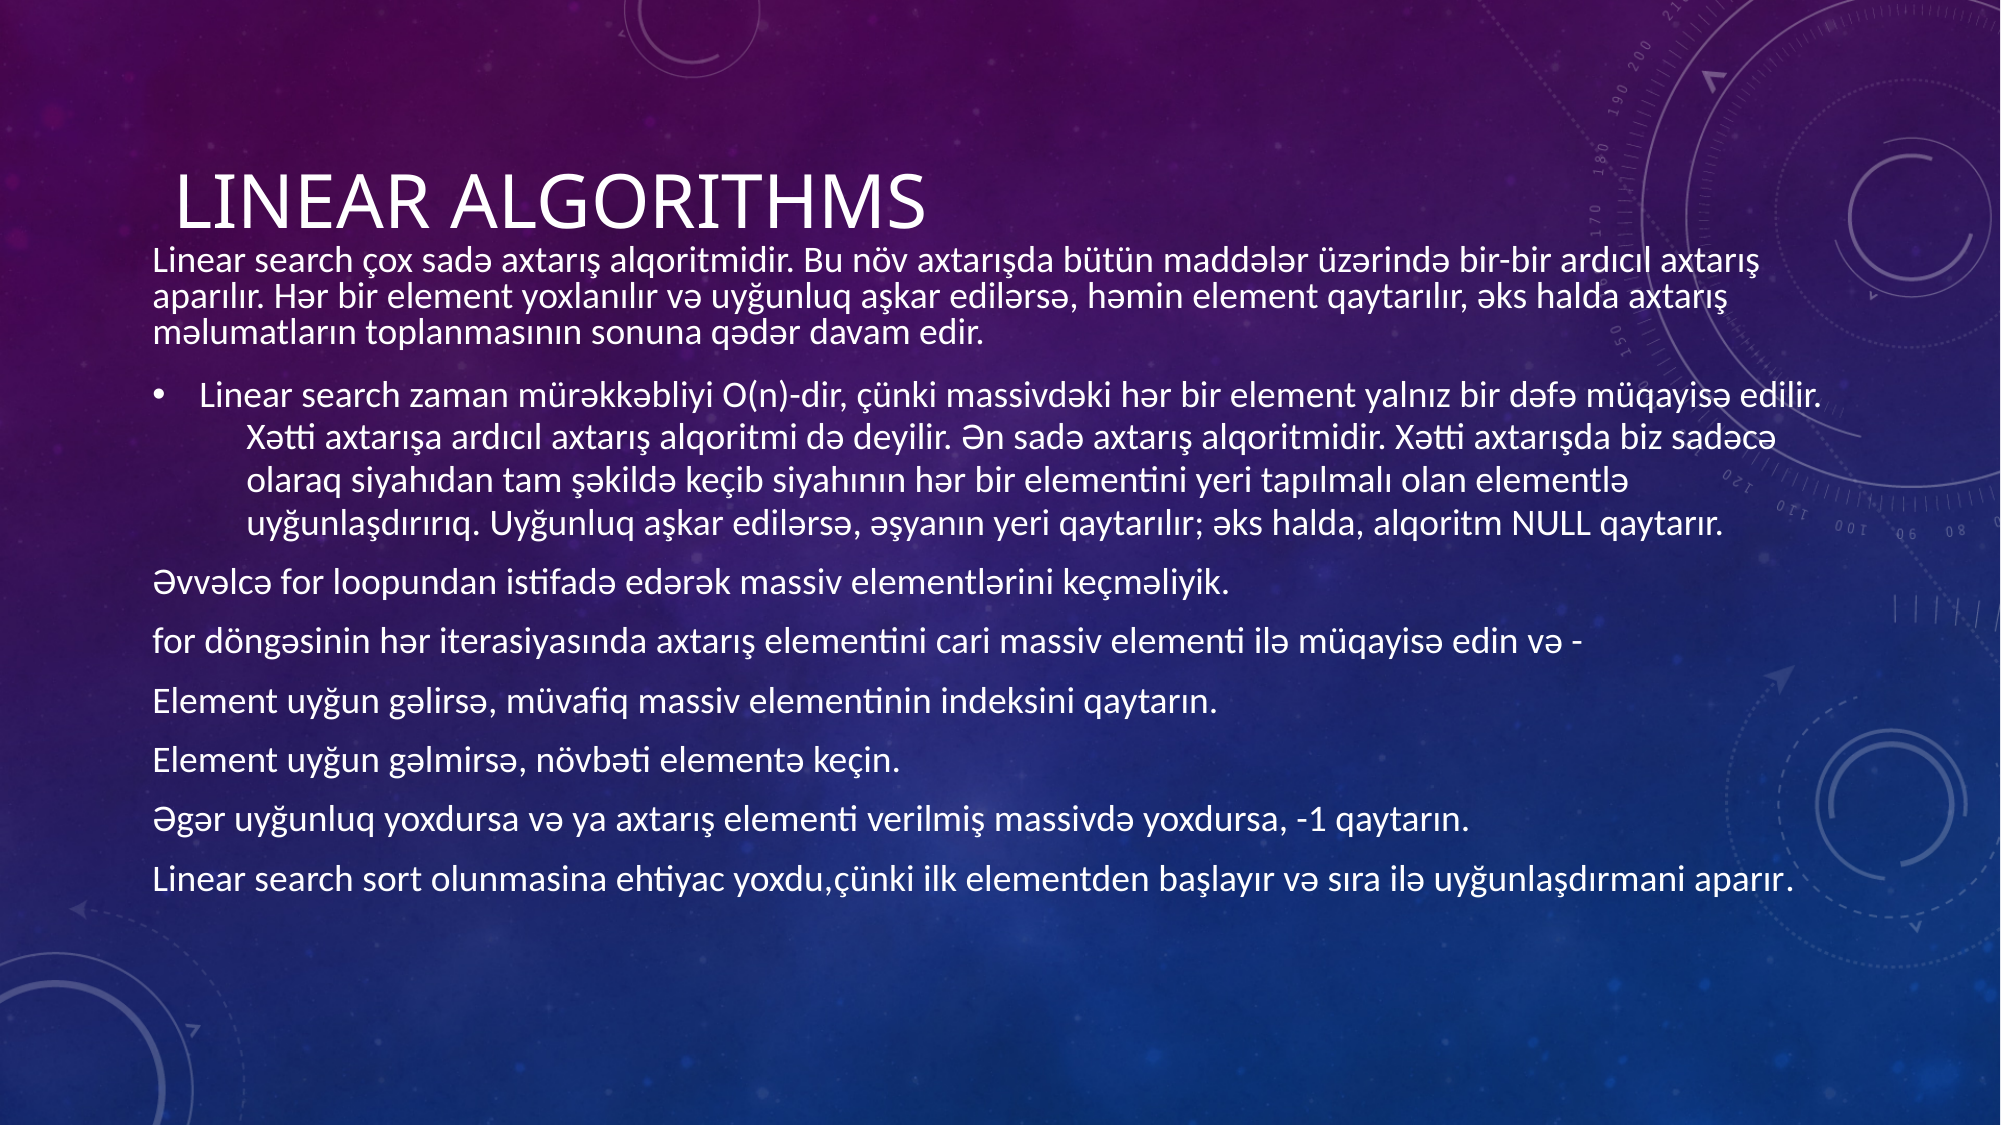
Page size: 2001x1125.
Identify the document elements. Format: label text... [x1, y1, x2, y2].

list Linear search çox sadə axtarış alqoritmidir. Bu növ axtarışda bütün maddələr üzərində bir-bir ardıcıl axtarış aparılır. Hər bir element yoxlanılır və uyğunluq aşkar edilərsə, həmin element qaytarılır, əks halda axtarış məlumatların toplanmasının sonuna qədər davam edir. Linear search zaman mürəkkəbliyi O(n)-dir, çünki massivdəki hər bir element yalnız bir dəfə müqayisə edilir. Xətti axtarışa ardıcıl axtarış alqoritmi də deyilir. Ən sadə axtarış alqoritmidir. Xətti axtarışda biz sadəcə olaraq siyahıdan tam şəkildə keçib siyahının hər bir elementini yeri tapılmalı olan elementlə uyğunlaşdırırıq. Uyğunluq aşkar edilərsə, əşyanın yeri qaytarılır; əks halda, alqoritm NULL qaytarır. Əvvəlcə for loopundan istifadə edərək massiv elementlərini keçməliyik. for döngəsinin hər iterasiyasında axtarış elementini cari massiv elementi ilə müqayisə edin və - Element uyğun gəlirsə, müvafiq massiv elementinin indeksini qaytarın. Element uyğun gəlmirsə, növbəti elementə keçin. Əgər uyğunluq yoxdursa və ya axtarış elementi verilmiş massivdə yoxdursa, -1 qaytarın. Linear search sort olunmasina ehtiyac yoxdu,çünki ilk elementden başlayır və sıra ilə uyğunlaşdırmani aparır. [137, 236, 1863, 1095]
title Linear algorithms [158, 66, 1809, 236]
